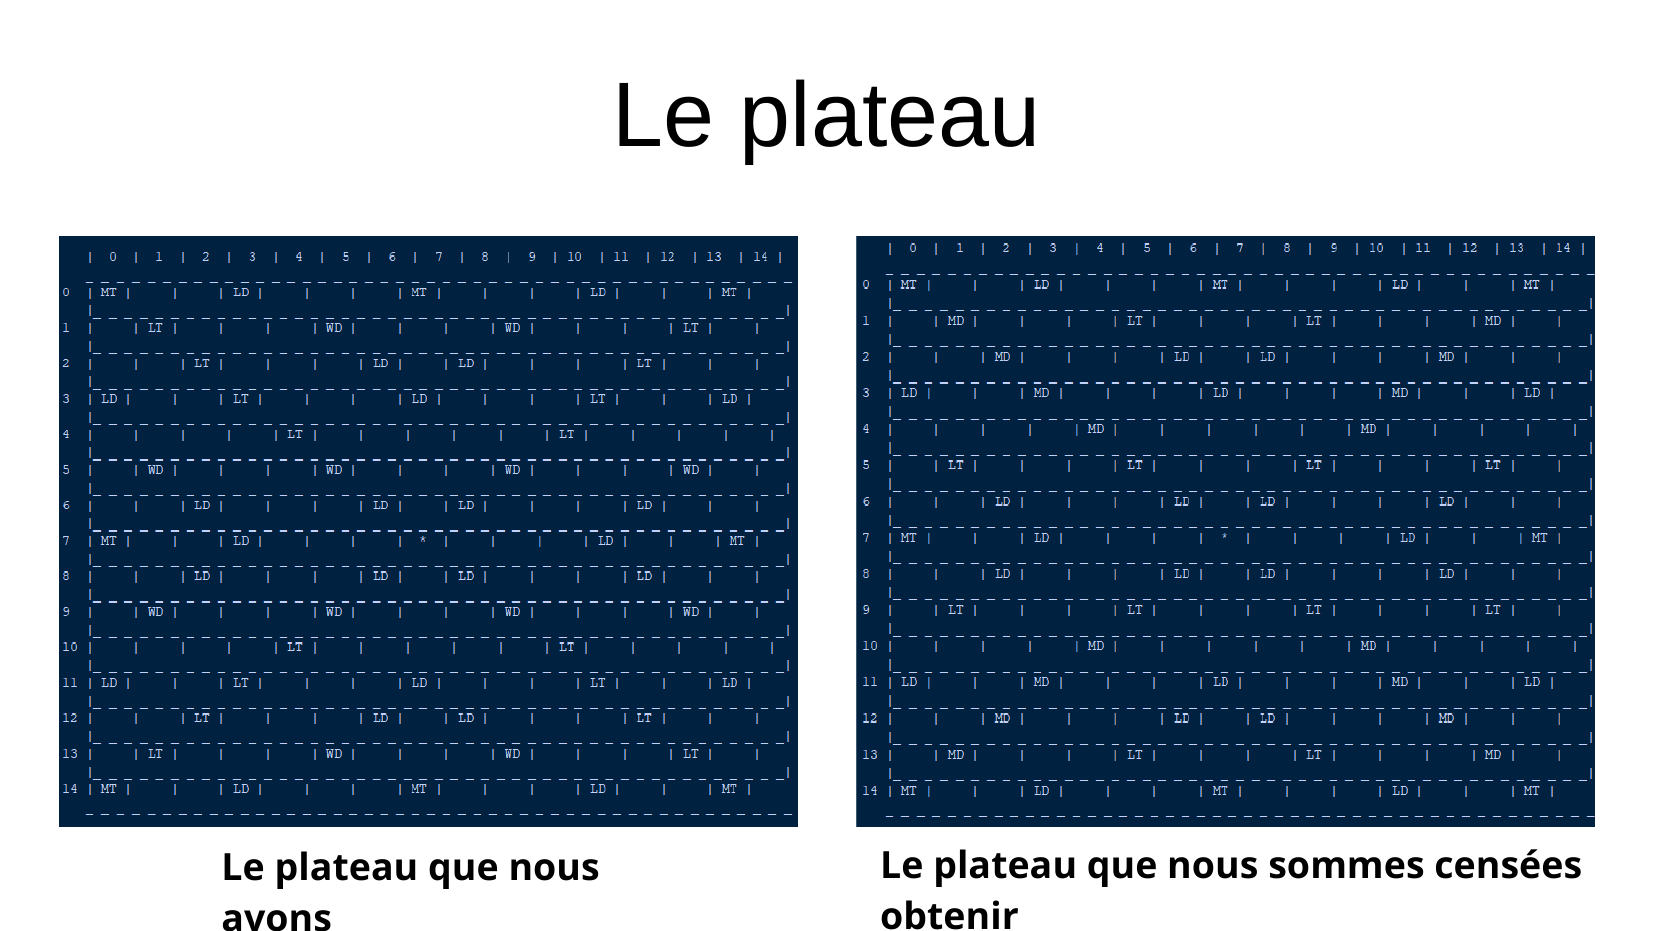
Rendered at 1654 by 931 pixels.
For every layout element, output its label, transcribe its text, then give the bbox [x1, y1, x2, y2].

picture [856, 236, 1595, 827]
picture [59, 236, 798, 827]
text_box Le plateau que nous sommes censées obtenir [865, 831, 1634, 916]
title Le plateau [82, 37, 1571, 193]
text_box Le plateau que nous avons [206, 833, 650, 886]
